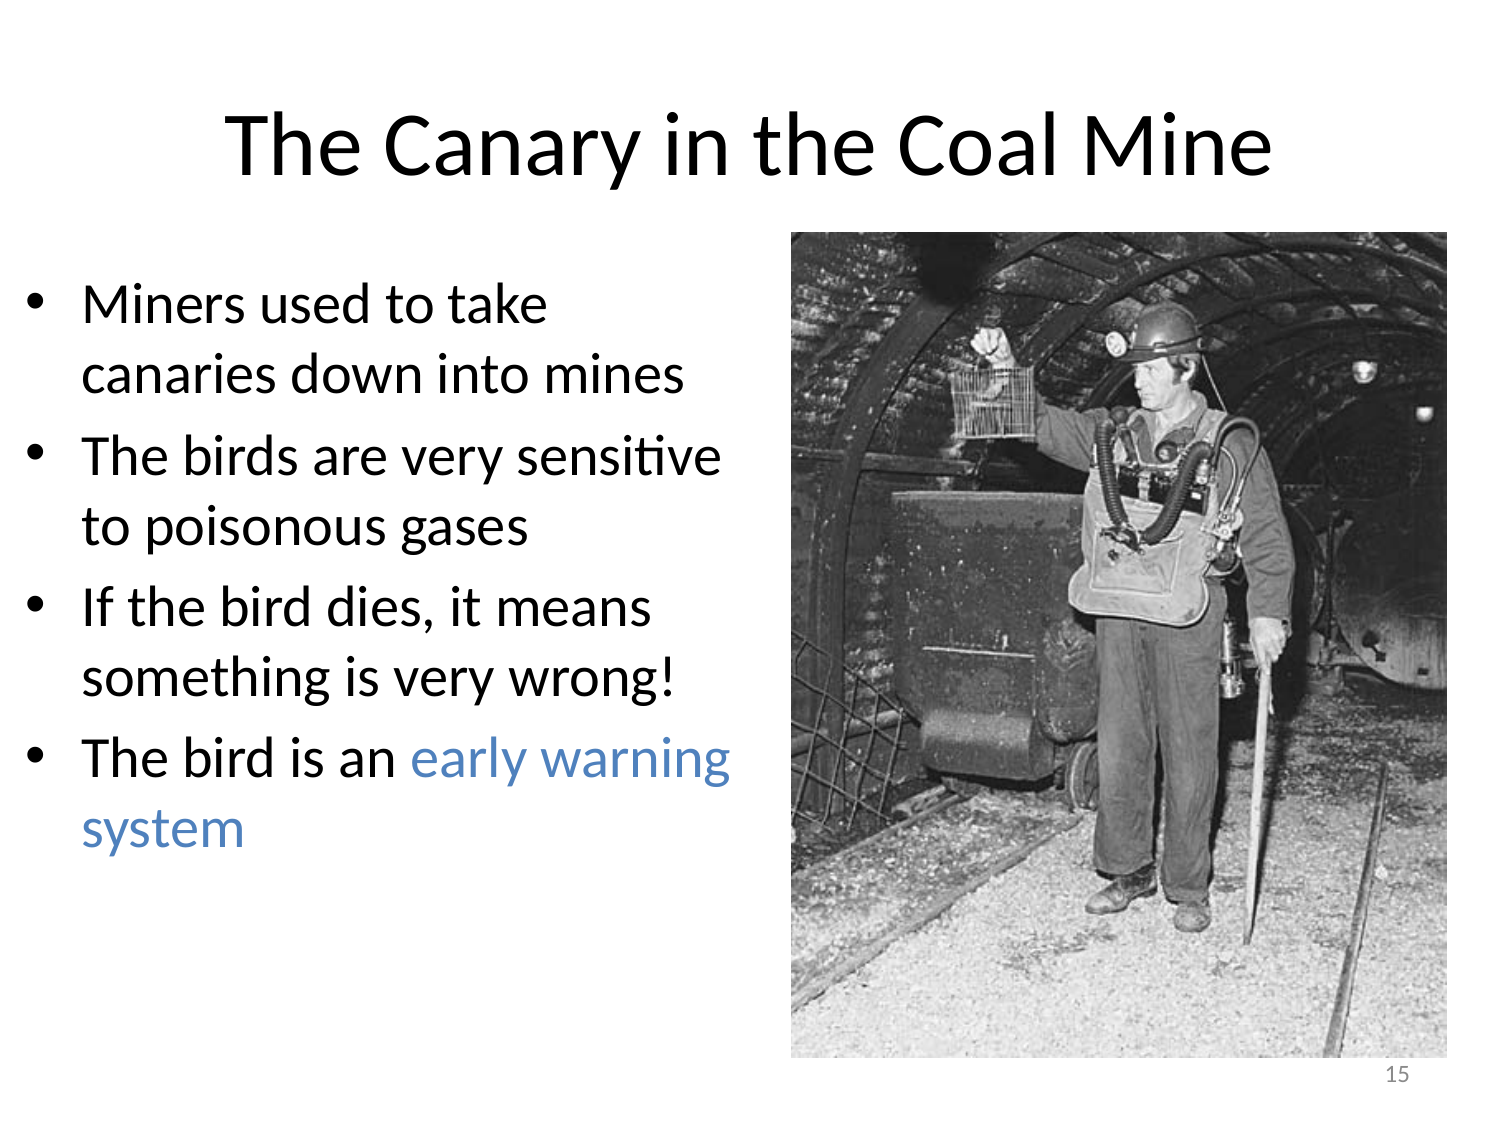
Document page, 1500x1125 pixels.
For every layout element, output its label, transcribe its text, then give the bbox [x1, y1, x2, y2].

slide_number <number> [1074, 1058, 1425, 1103]
list Miners used to take canaries down into mines The birds are very sensitive to poisonous gases If the bird dies, it means something is very wrong! The bird is an early warning system [10, 258, 758, 1001]
title The Canary in the Coal Mine [75, 45, 1425, 233]
picture [791, 232, 1447, 1058]
